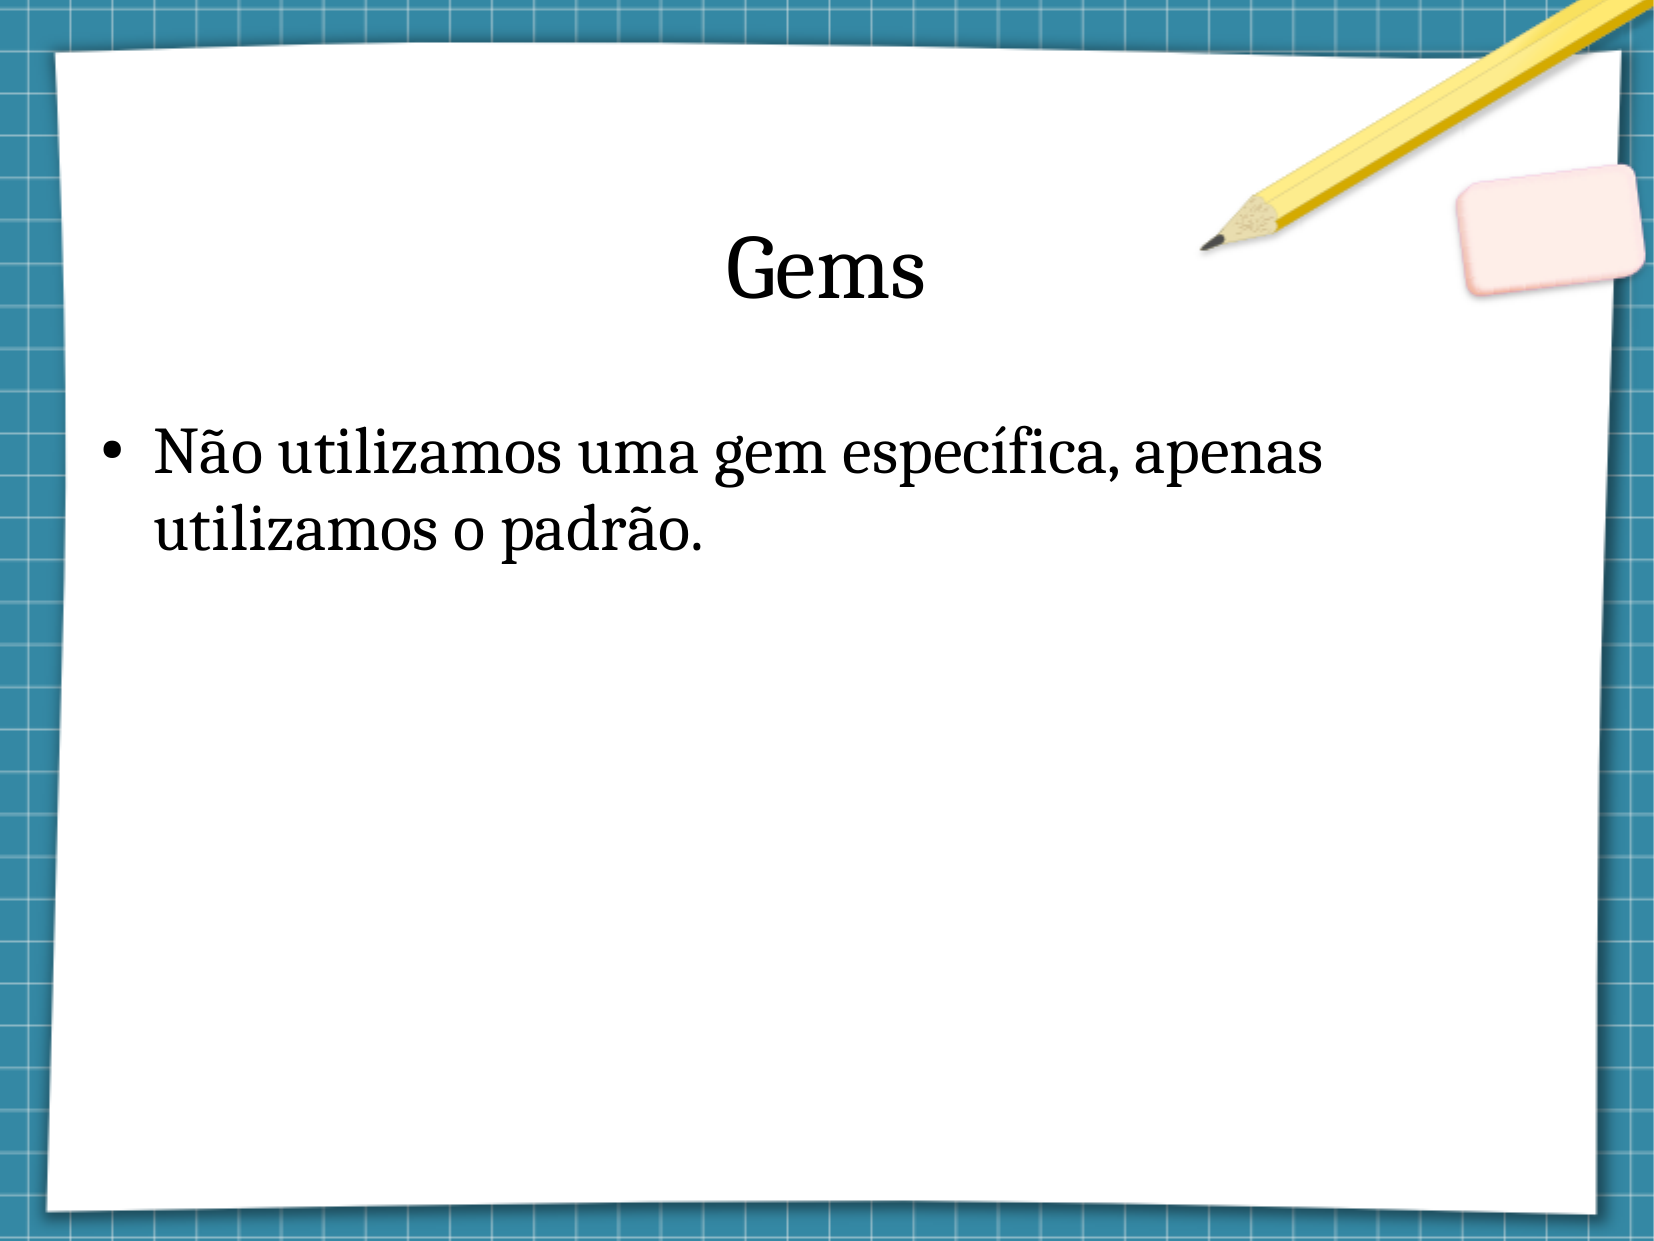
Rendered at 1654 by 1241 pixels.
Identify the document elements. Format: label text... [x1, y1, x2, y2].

title Gems [82, 165, 1571, 373]
list Não utilizamos uma gem específica, apenas utilizamos o padrão. [82, 413, 1571, 1133]
picture [0, 0, 1654, 1241]
